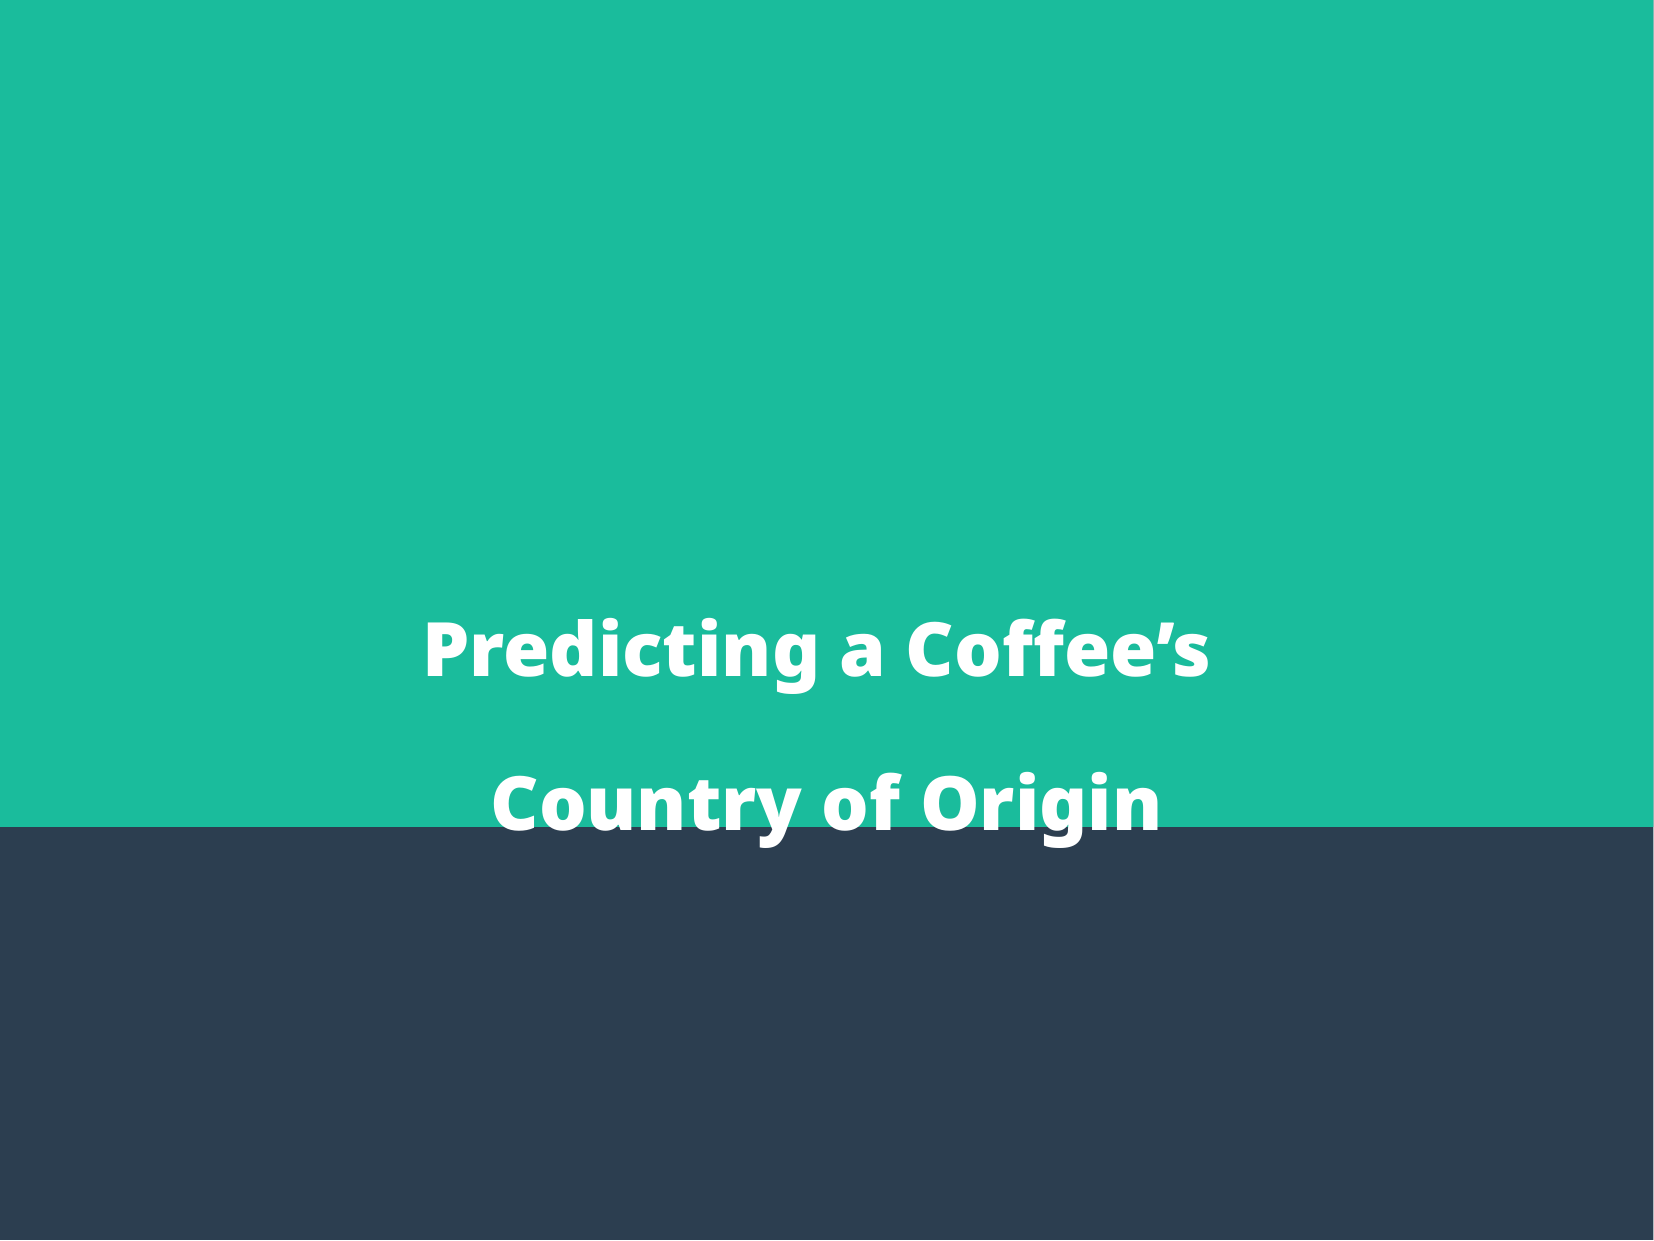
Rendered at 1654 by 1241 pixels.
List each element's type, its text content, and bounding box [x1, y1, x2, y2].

title Predicting a Coffee’s Country of Origin [59, 567, 1595, 830]
